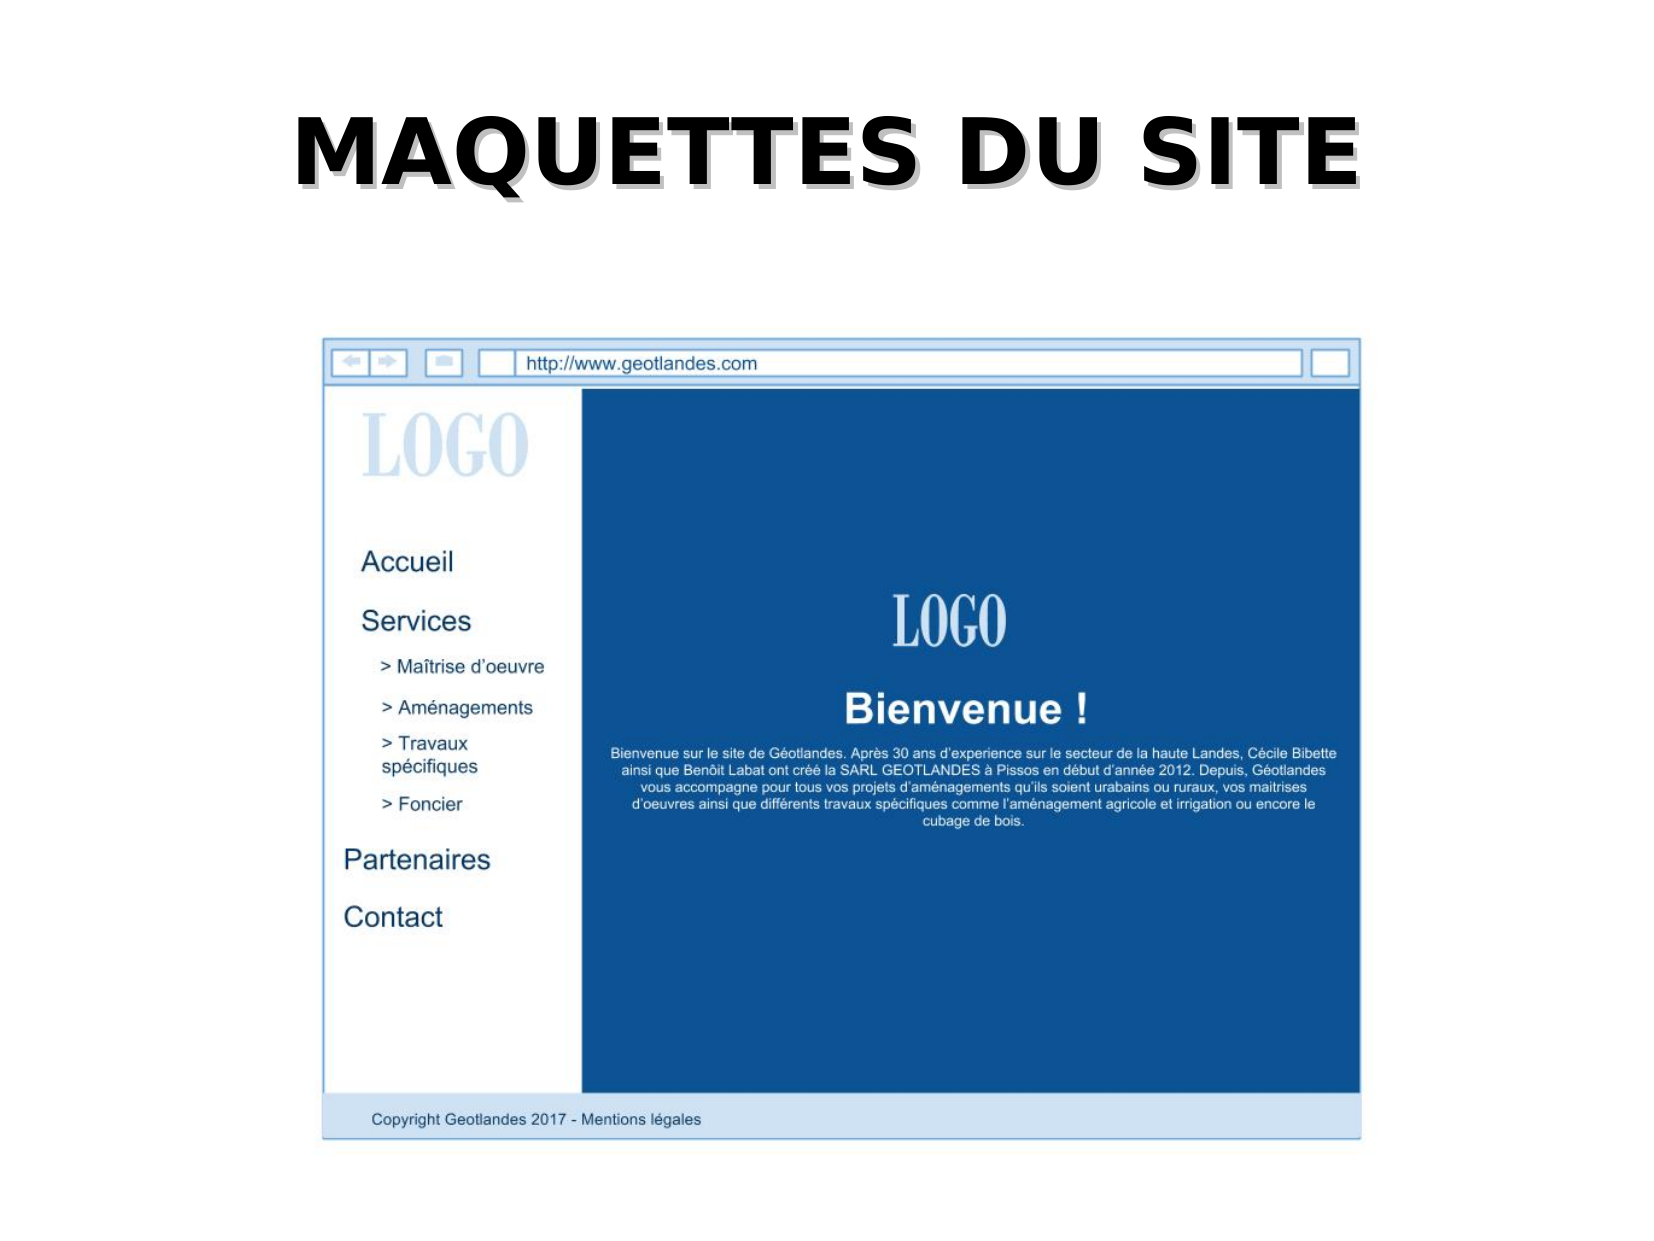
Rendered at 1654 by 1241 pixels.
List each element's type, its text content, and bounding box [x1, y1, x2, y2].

picture [276, 231, 1380, 1156]
title MAQUETTES DU SITE [82, 49, 1571, 257]
